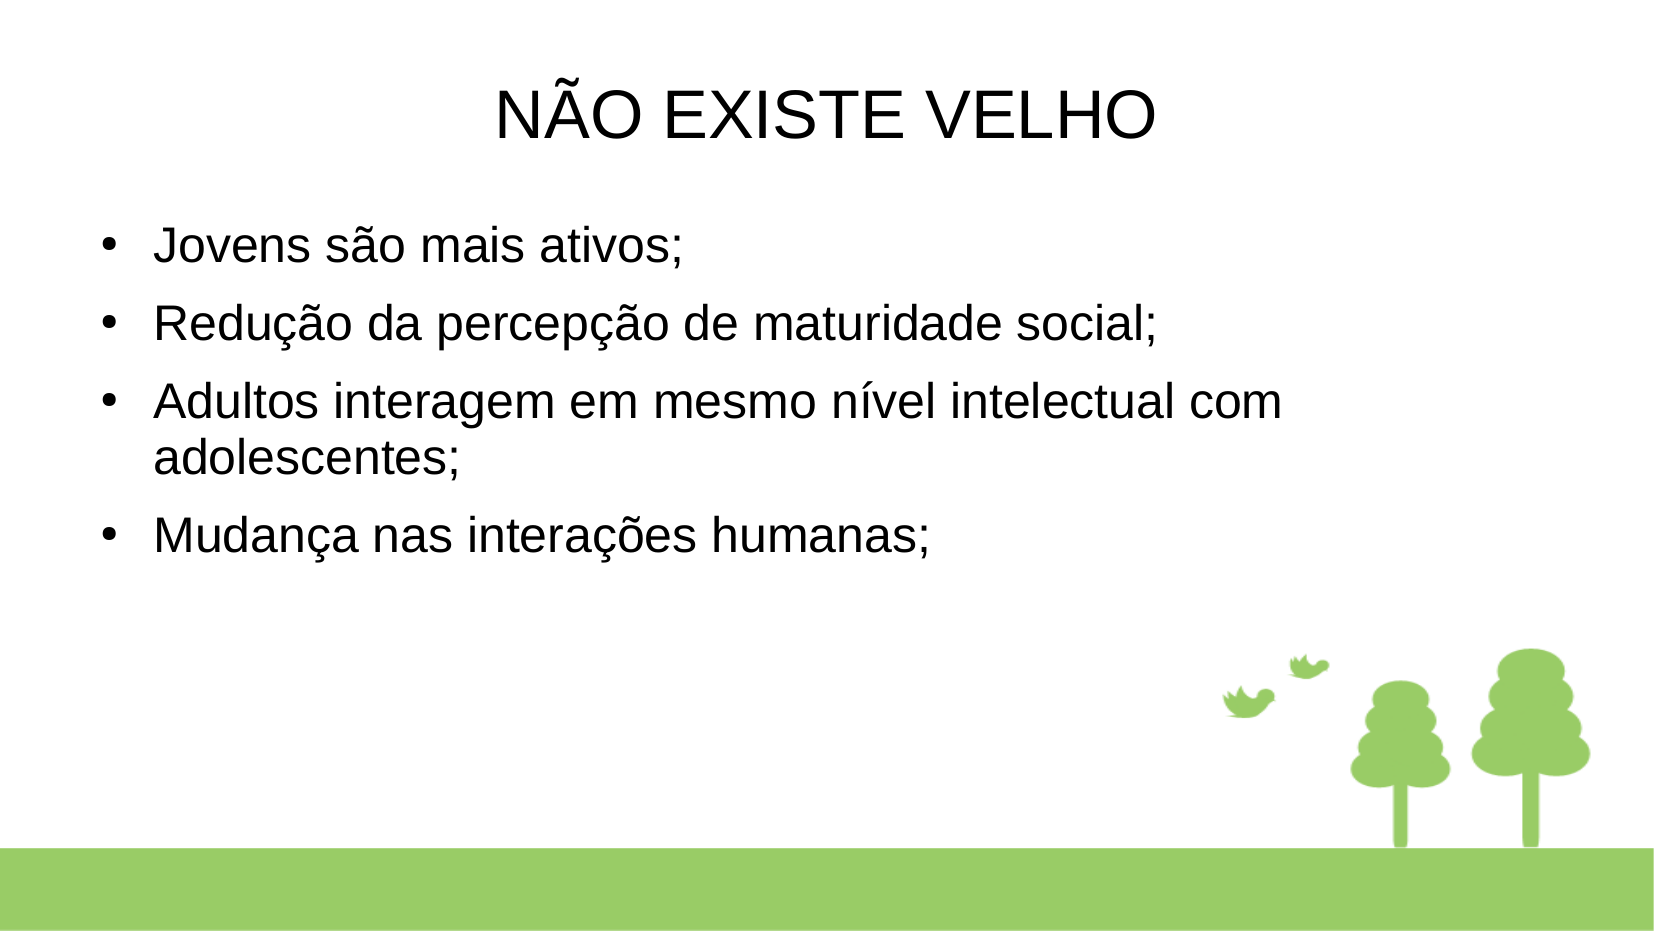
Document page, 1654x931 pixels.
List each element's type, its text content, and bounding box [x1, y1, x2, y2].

title NÃO EXISTE VELHO [82, 37, 1571, 193]
picture [0, 0, 1654, 931]
list Jovens são mais ativos; Redução da percepção de maturidade social; Adultos interagem em mesmo nível intelectual com adolescentes; Mudança nas interações humanas; [82, 217, 1571, 758]
